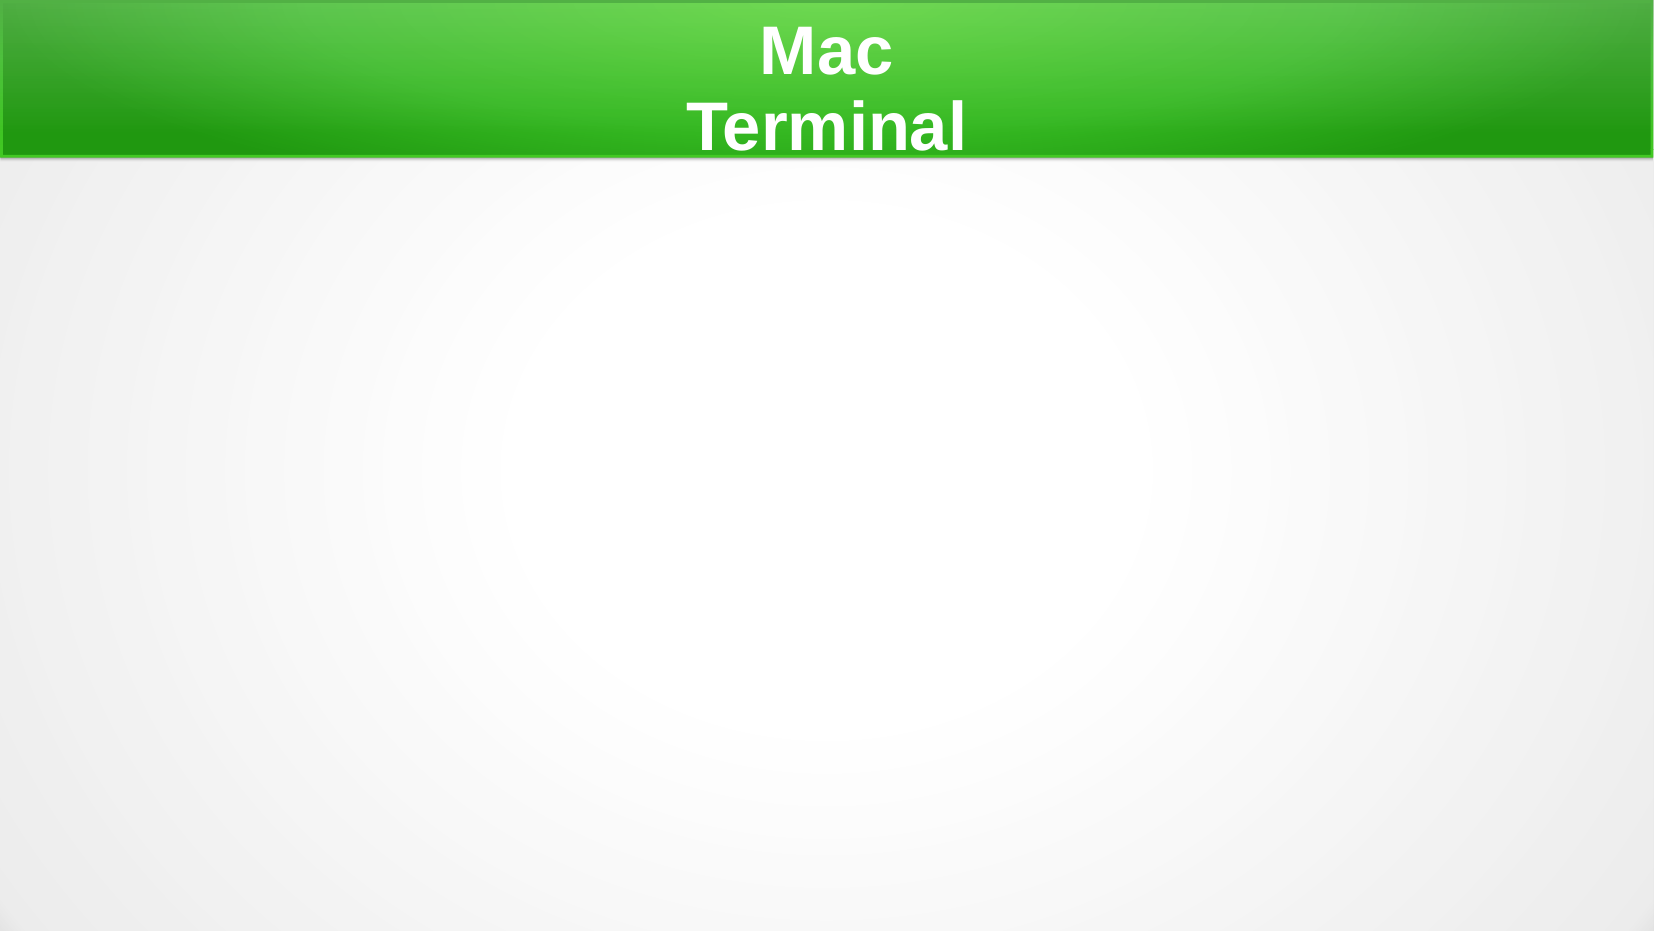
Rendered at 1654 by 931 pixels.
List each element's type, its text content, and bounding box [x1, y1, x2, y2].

title Mac Terminal [82, 12, 1571, 166]
